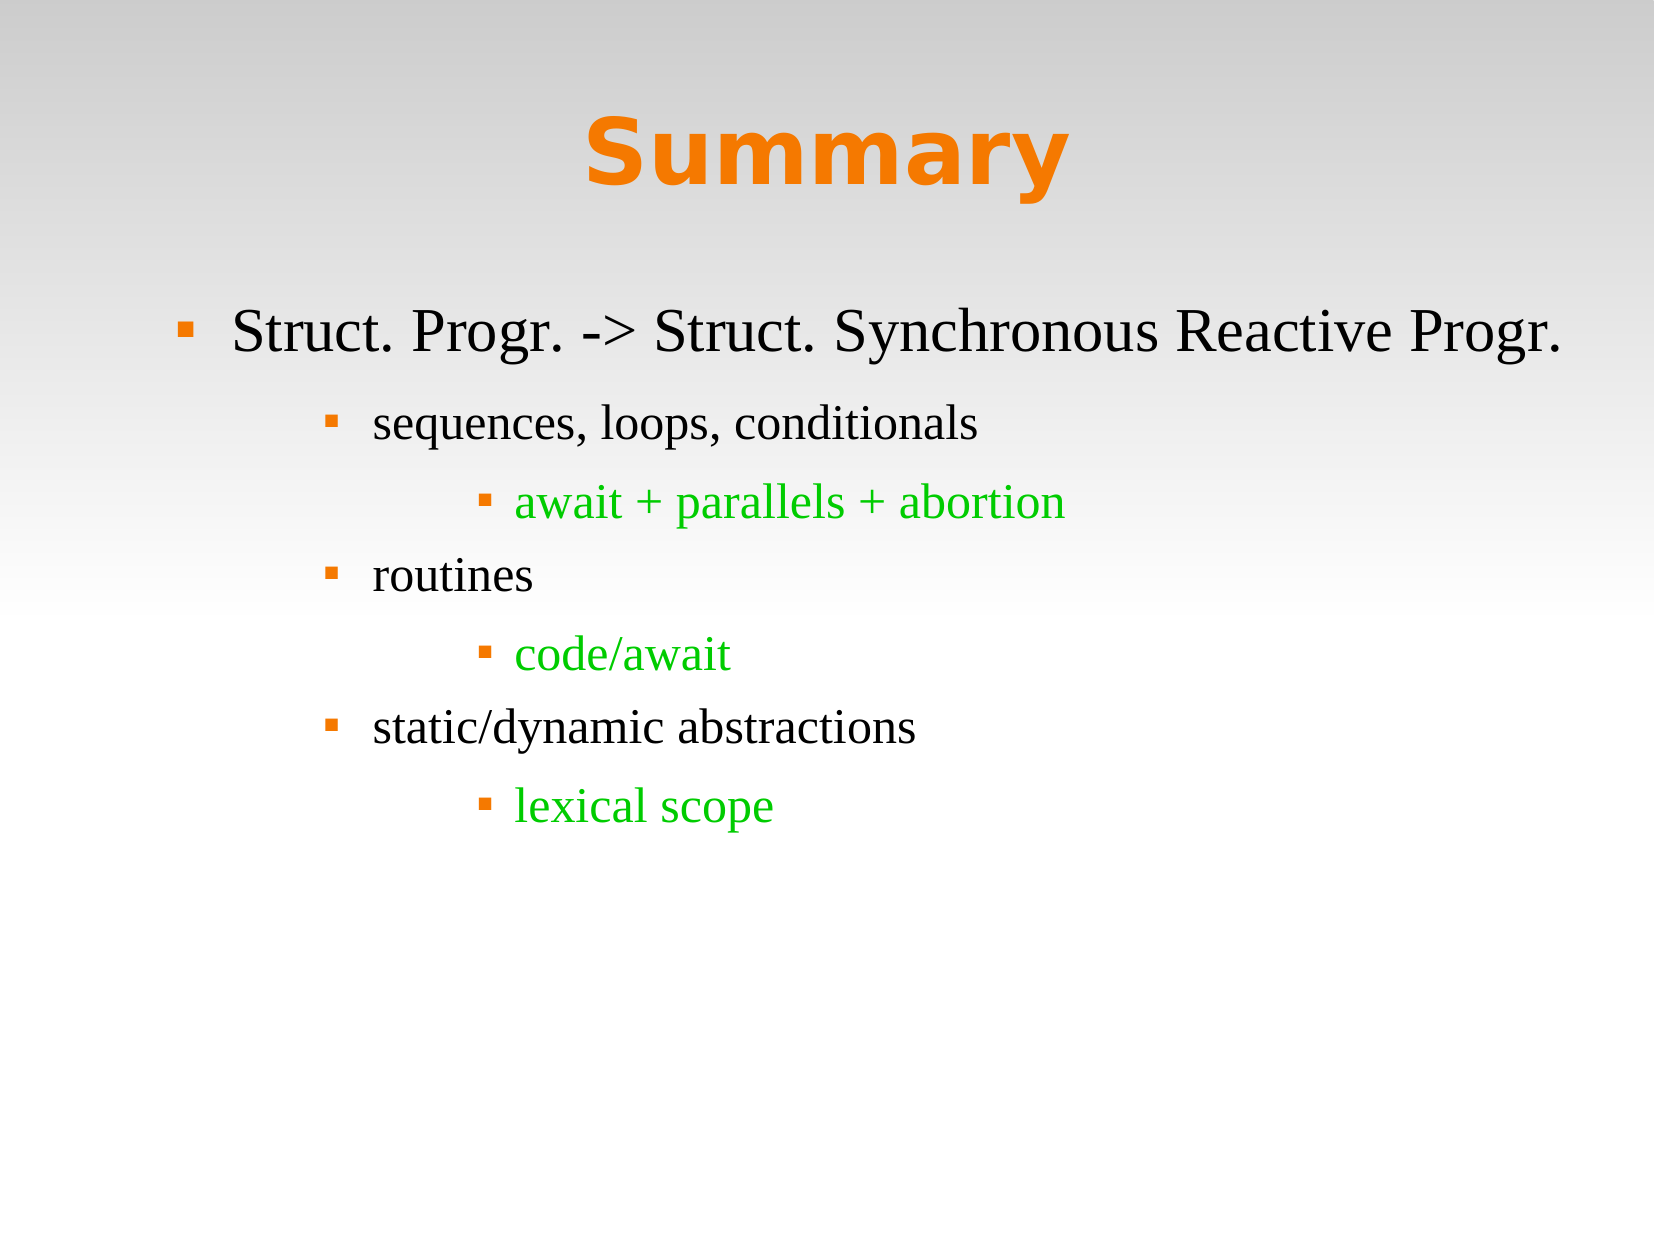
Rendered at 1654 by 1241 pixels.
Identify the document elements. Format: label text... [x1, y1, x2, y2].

list Struct. Progr. -> Struct. Synchronous Reactive Progr. sequences, loops, conditionals await + parallels + abortion routines code/await static/dynamic abstractions lexical scope [89, 296, 1576, 1115]
title Summary [82, 49, 1571, 257]
